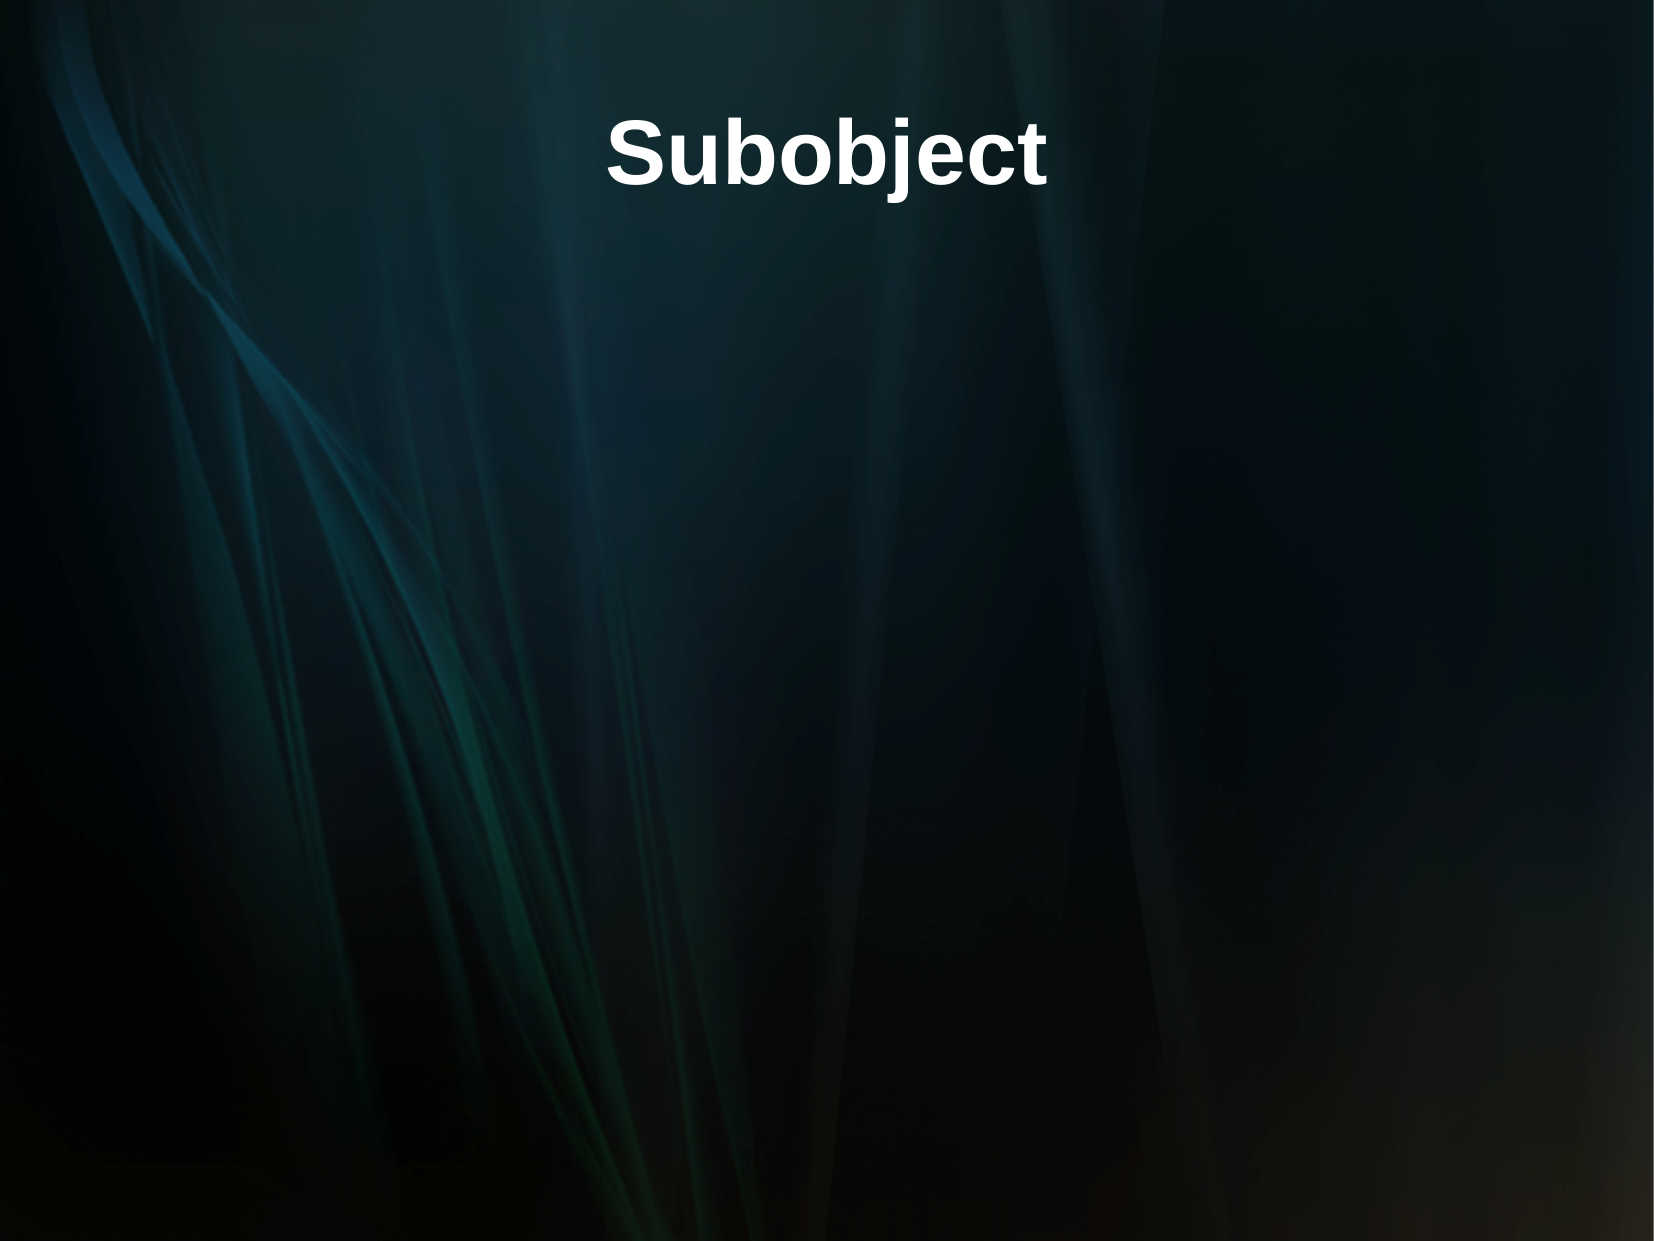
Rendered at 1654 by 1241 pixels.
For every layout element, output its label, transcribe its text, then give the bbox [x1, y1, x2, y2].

title Subobject [82, 56, 1571, 250]
picture [0, 0, 1654, 1241]
